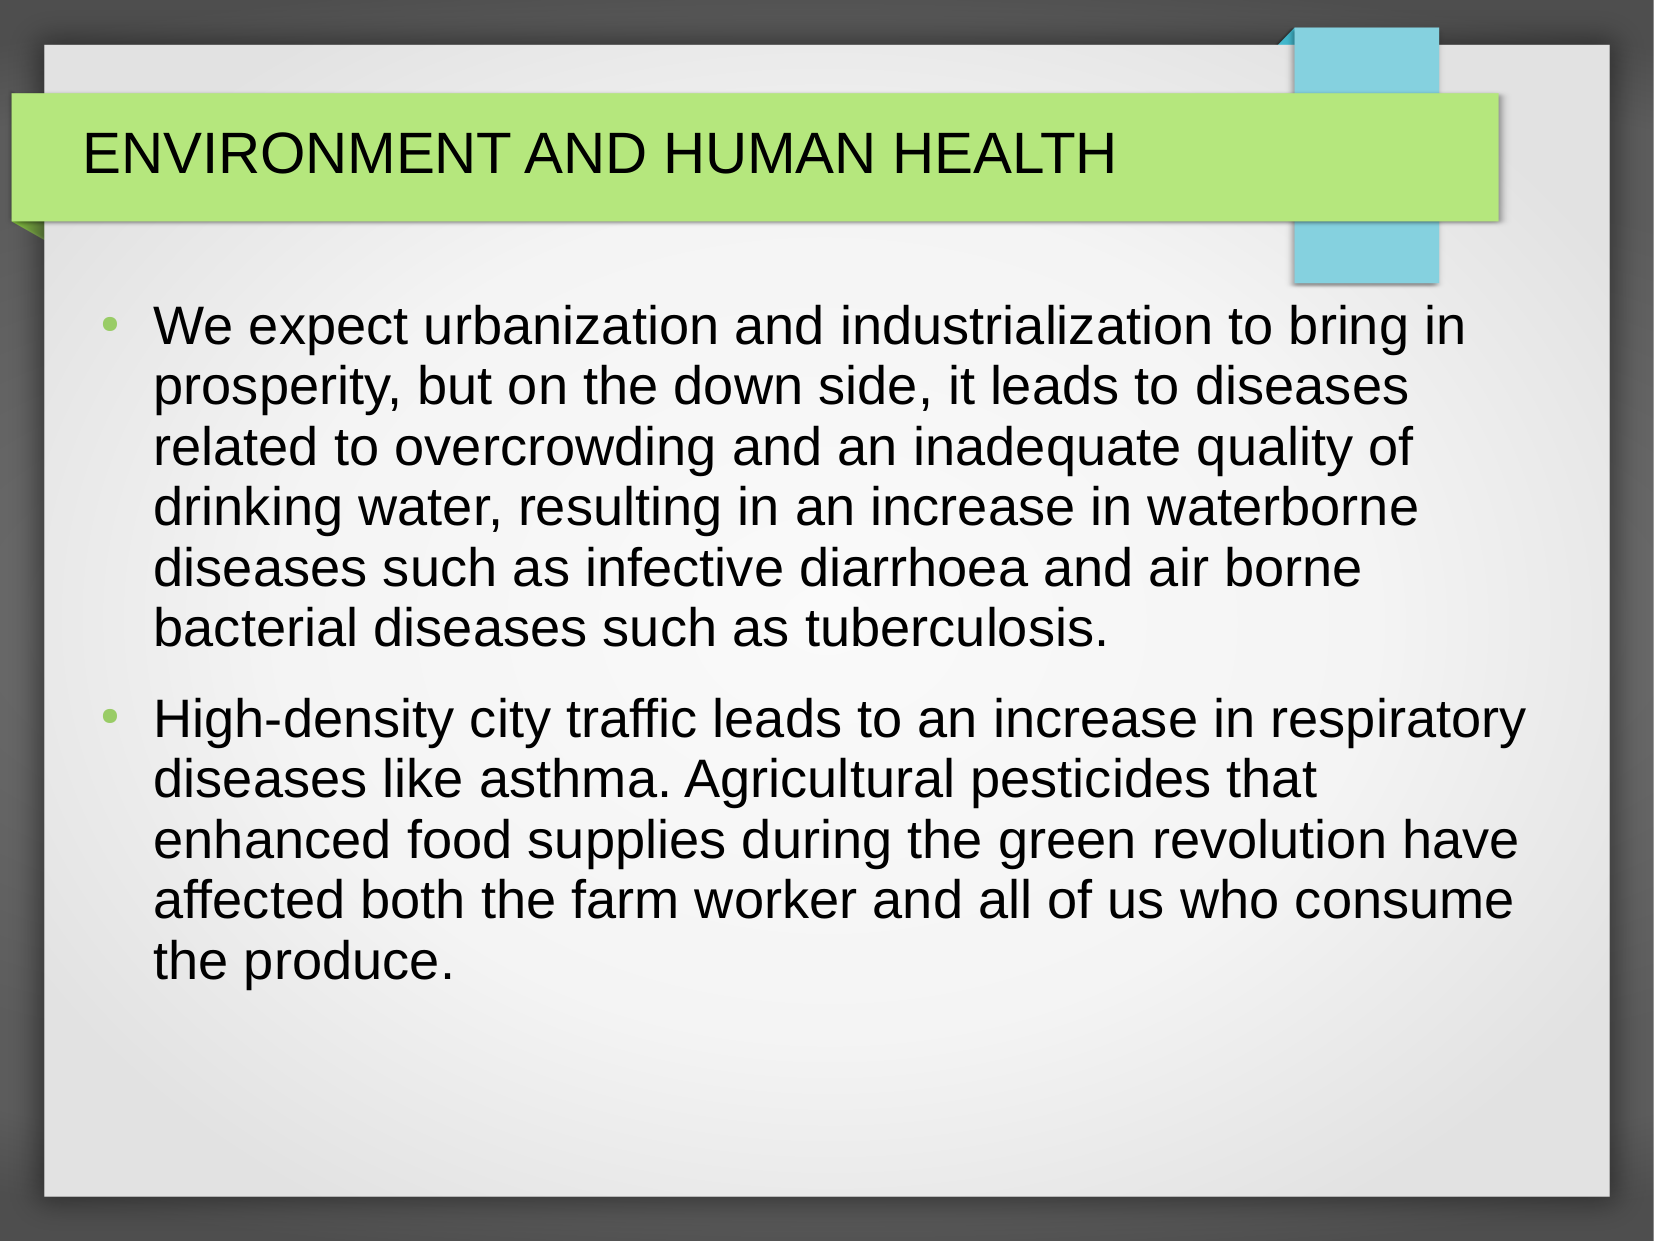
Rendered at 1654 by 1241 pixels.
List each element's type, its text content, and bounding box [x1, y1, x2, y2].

title ENVIRONMENT AND HUMAN HEALTH [82, 94, 1264, 213]
picture [0, 0, 1654, 1241]
list We expect urbanization and industrialization to bring in prosperity, but on the down side, it leads to diseases related to overcrowding and an inadequate quality of drinking water, resulting in an increase in waterborne diseases such as infective diarrhoea and air borne bacterial diseases such as tuberculosis. High-density city traffic leads to an increase in respiratory diseases like asthma. Agricultural pesticides that enhanced food supplies during the green revolution have affected both the farm worker and all of us who consume the produce. [82, 295, 1571, 1015]
